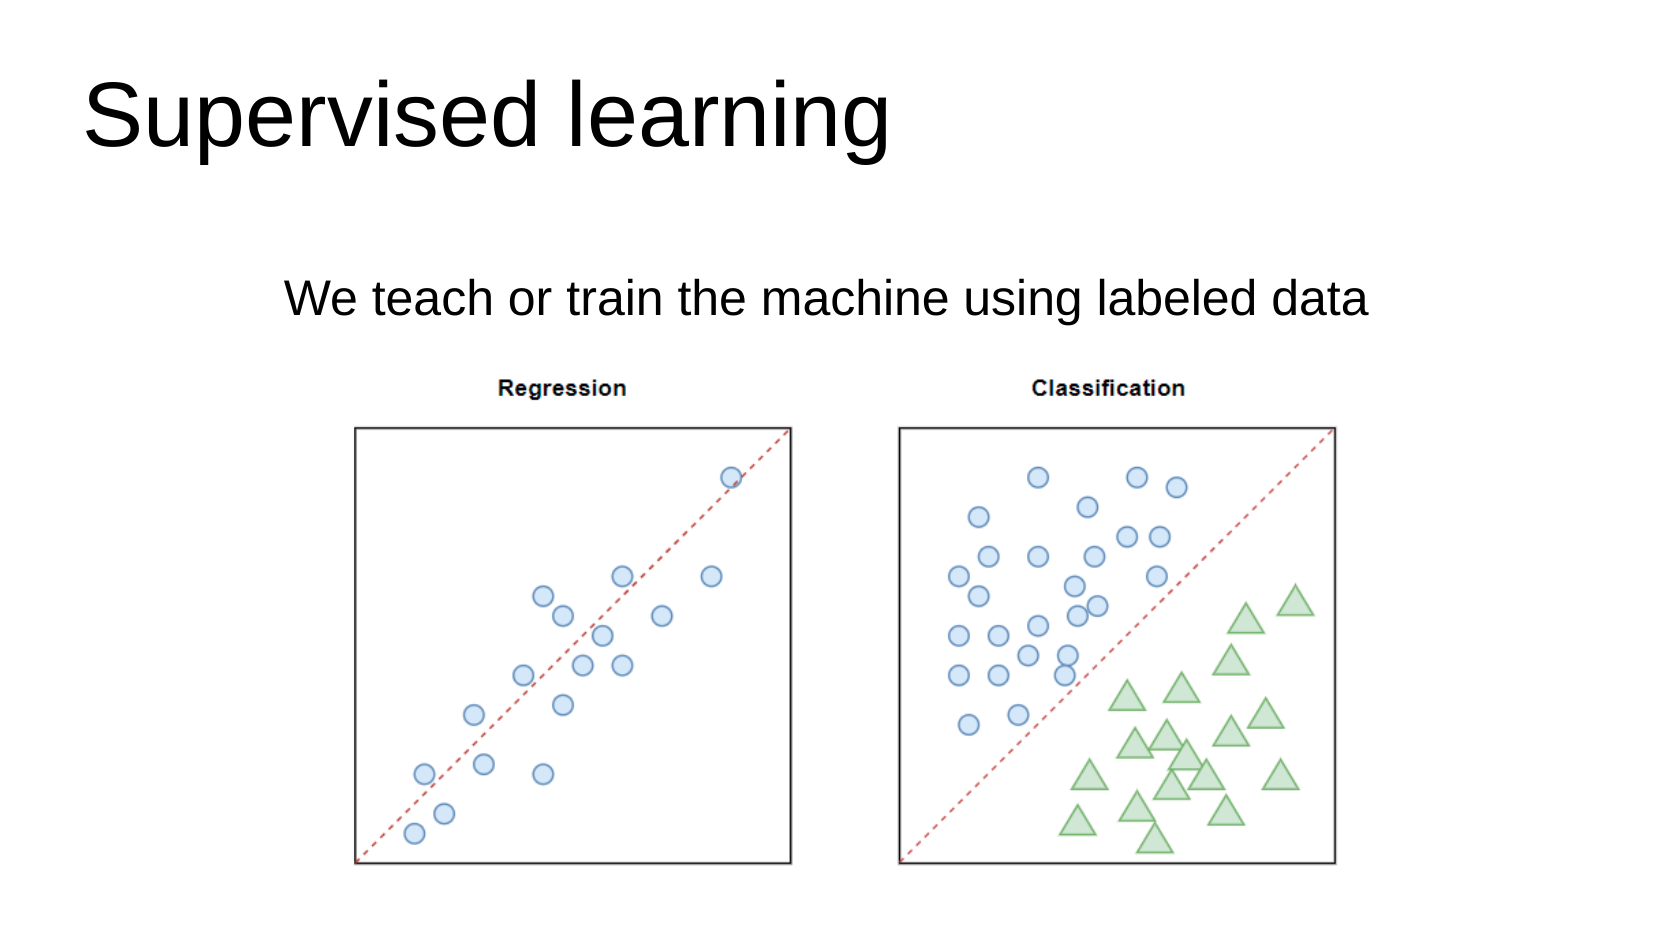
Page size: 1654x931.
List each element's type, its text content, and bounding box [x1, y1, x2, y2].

title We teach or train the machine using labeled data [153, 245, 1500, 406]
picture [312, 351, 1381, 906]
title Supervised learning [82, 37, 1571, 193]
